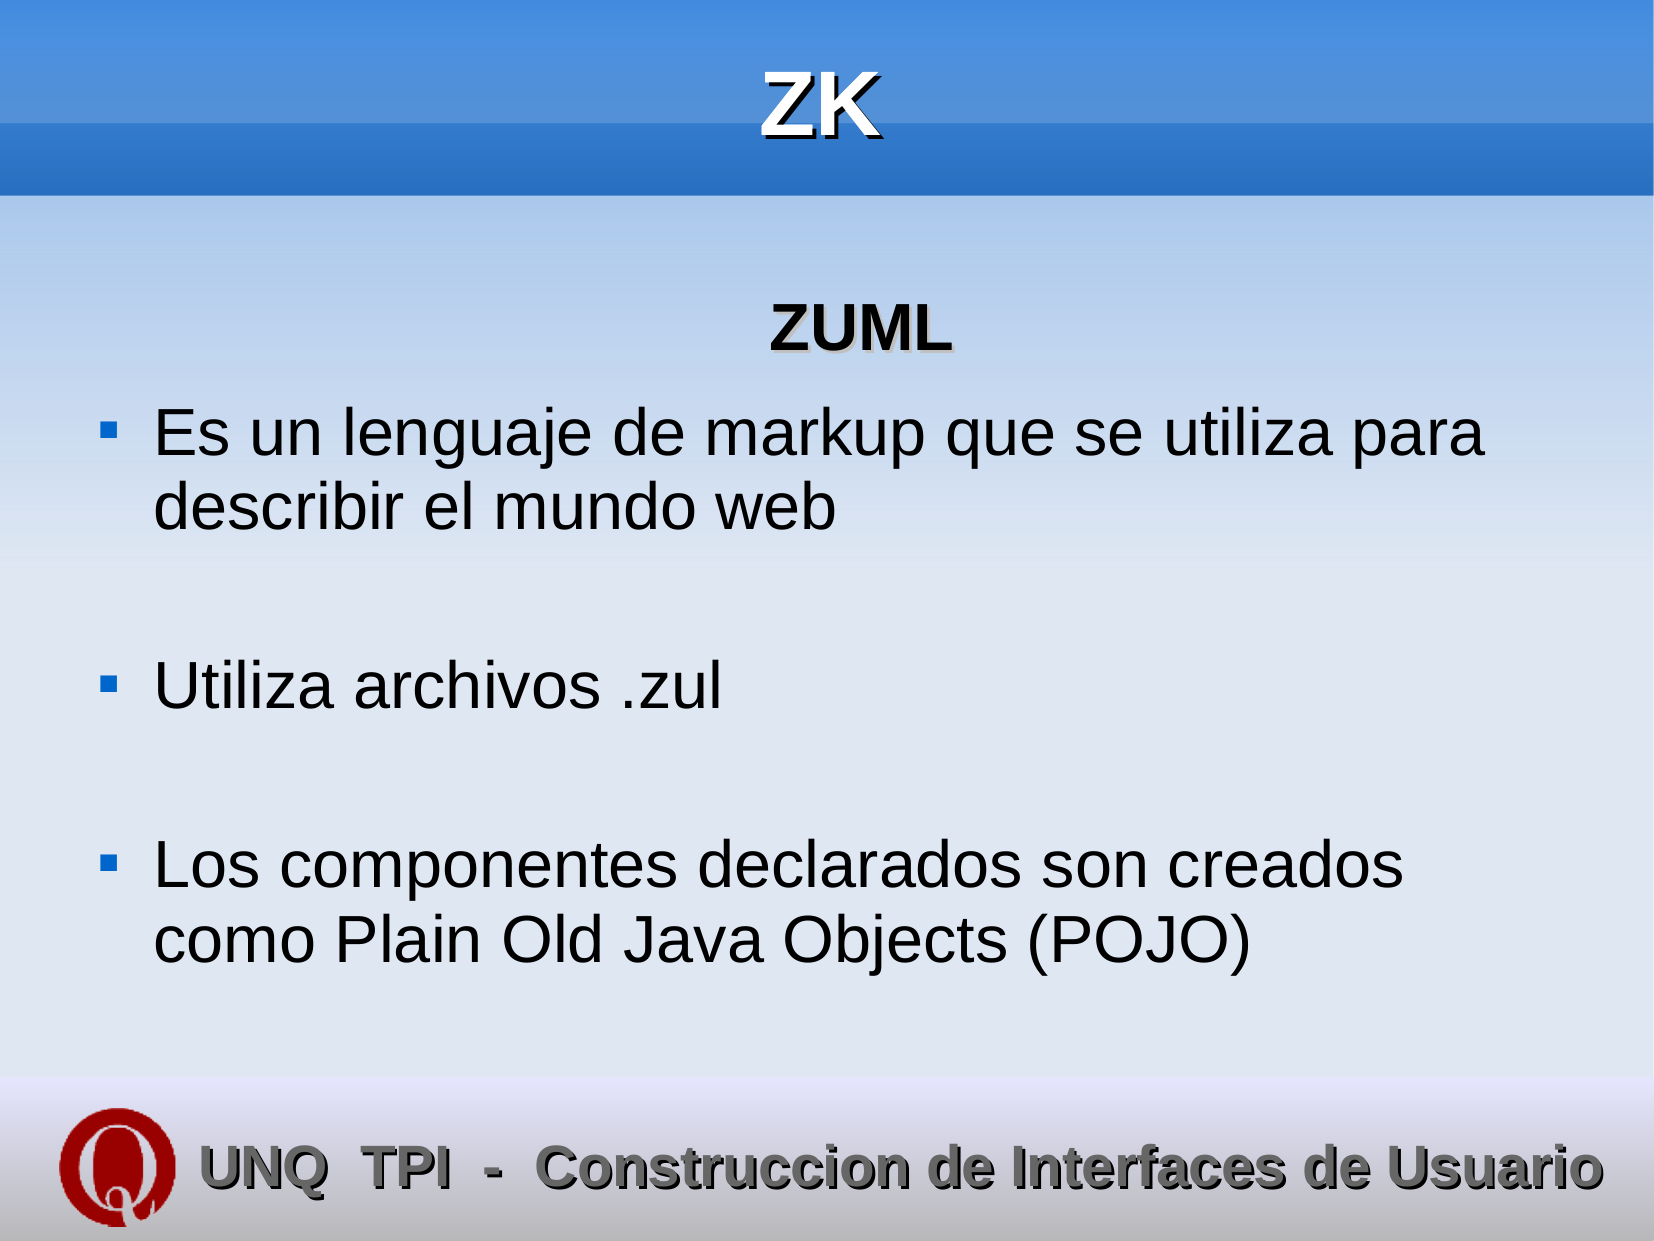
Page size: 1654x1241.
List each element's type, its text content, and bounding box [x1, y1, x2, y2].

picture [0, 0, 1654, 1077]
title UNQ TPI - Construccion de Interfaces de Usuario [0, 1077, 1654, 1241]
title ZK [76, 0, 1566, 208]
list ZUML Es un lenguaje de markup que se utiliza para describir el mundo web Utiliza archivos .zul Los componentes declarados son creados como Plain Old Java Objects (POJO) [82, 290, 1571, 1077]
picture [59, 1108, 178, 1227]
